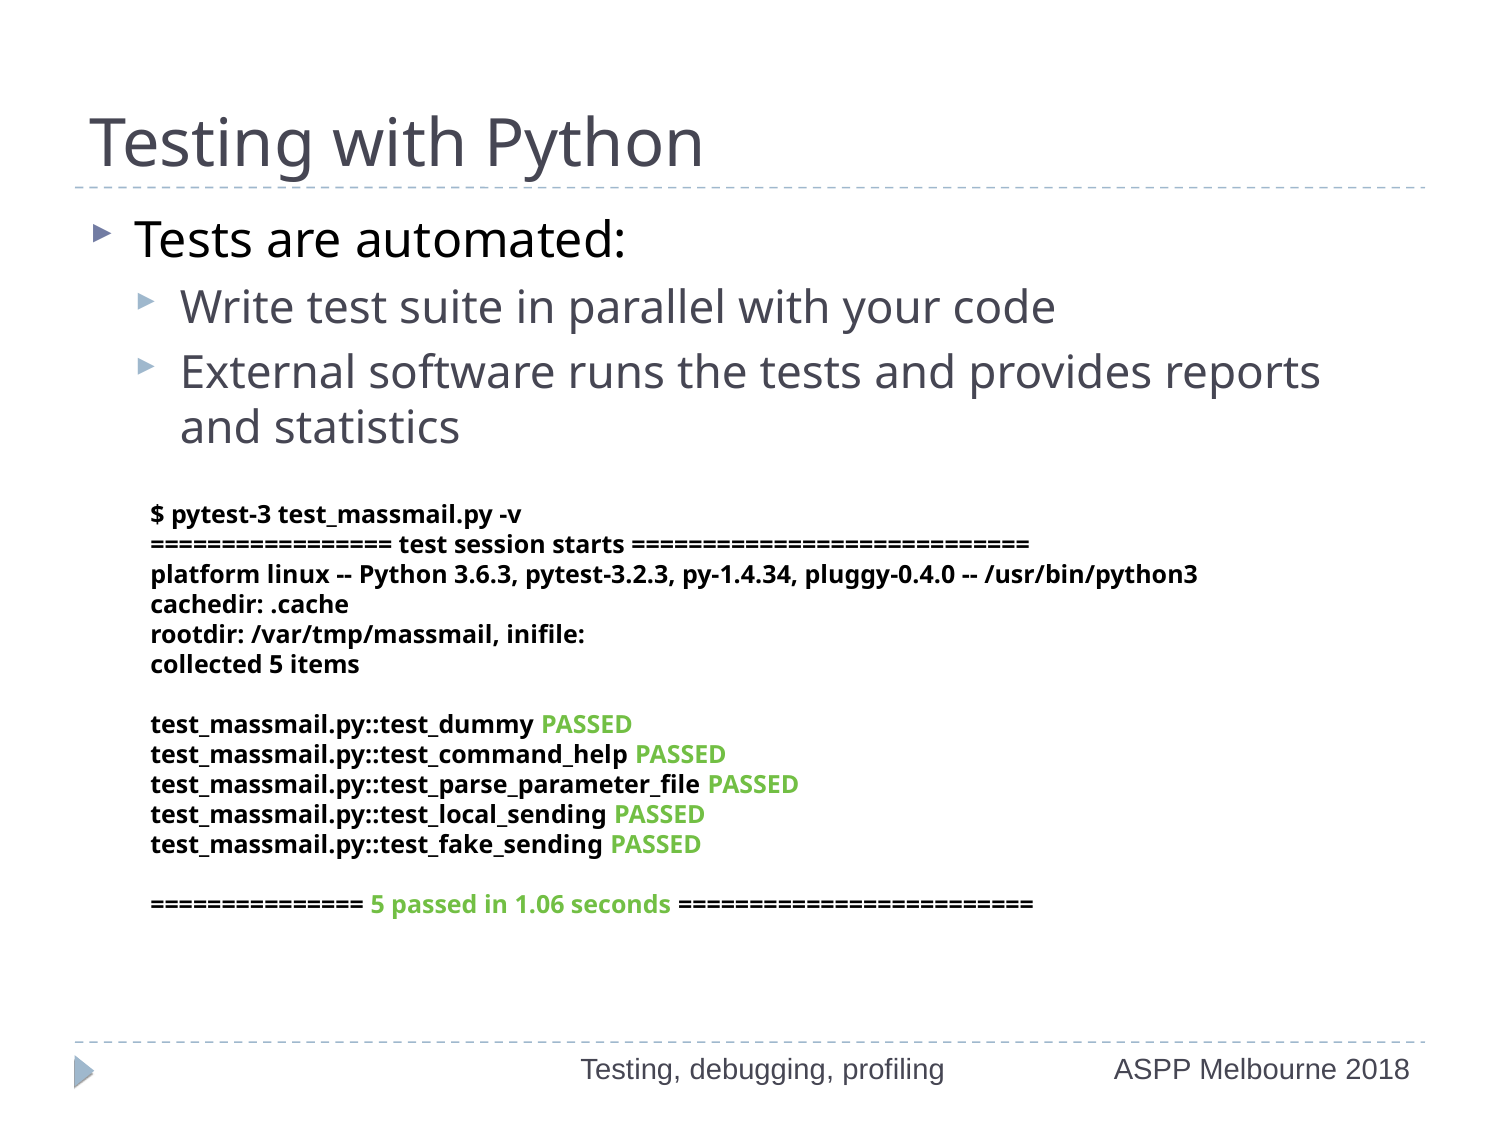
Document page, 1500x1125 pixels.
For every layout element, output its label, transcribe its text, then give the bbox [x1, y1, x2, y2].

slide_number ASPP Melbourne 2018 [1051, 1042, 1426, 1103]
footer Testing, debugging, profiling [475, 1042, 1051, 1103]
title Testing with Python [75, 24, 1425, 188]
text_box $ pytest-3 test_massmail.py -v ================= test session starts ============================ platform linux -- Python 3.6.3, pytest-3.2.3, py-1.4.34, pluggy-0.4.0 -- /usr/bin/python3 cachedir: .cache rootdir: /var/tmp/massmail, inifile: collected 5 items test_massmail.py::test_dummy PASSED test_massmail.py::test_command_help PASSED test_massmail.py::test_parse_parameter_file PASSED test_massmail.py::test_local_sending PASSED test_massmail.py::test_fake_sending PASSED =============== 5 passed in 1.06 seconds ========================= [135, 491, 1399, 956]
list Tests are automated: Write test suite in parallel with your code External software runs the tests and provides reports and statistics [75, 200, 1425, 1010]
